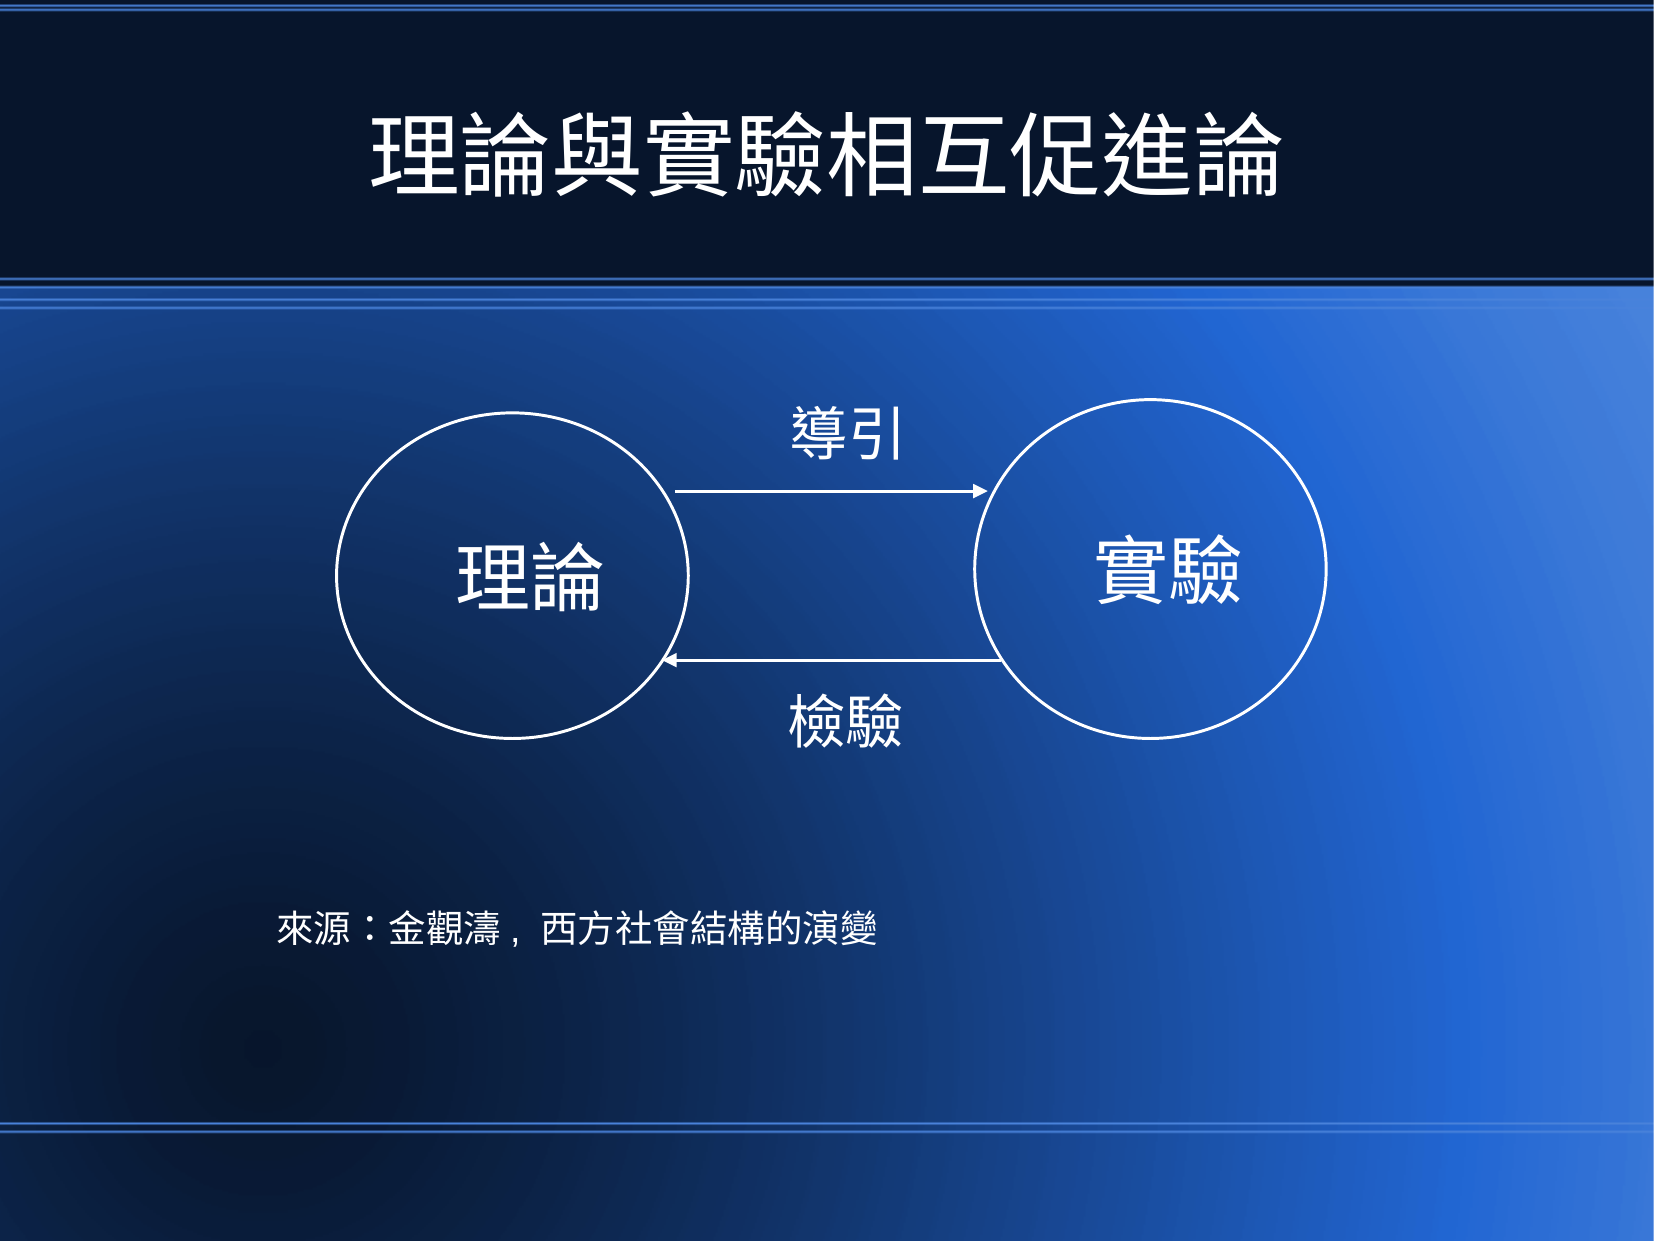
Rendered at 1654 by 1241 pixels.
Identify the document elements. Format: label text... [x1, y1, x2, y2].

text_box 實驗 [974, 399, 1327, 739]
text_box 導引 [758, 380, 938, 485]
text_box 來源：金觀濤, 西方社會結構的演變 [226, 897, 893, 958]
picture [0, 0, 1654, 1241]
text_box 理論 [336, 412, 689, 739]
title 理論與實驗相互促進論 [82, 49, 1571, 257]
text_box 檢驗 [755, 668, 936, 774]
